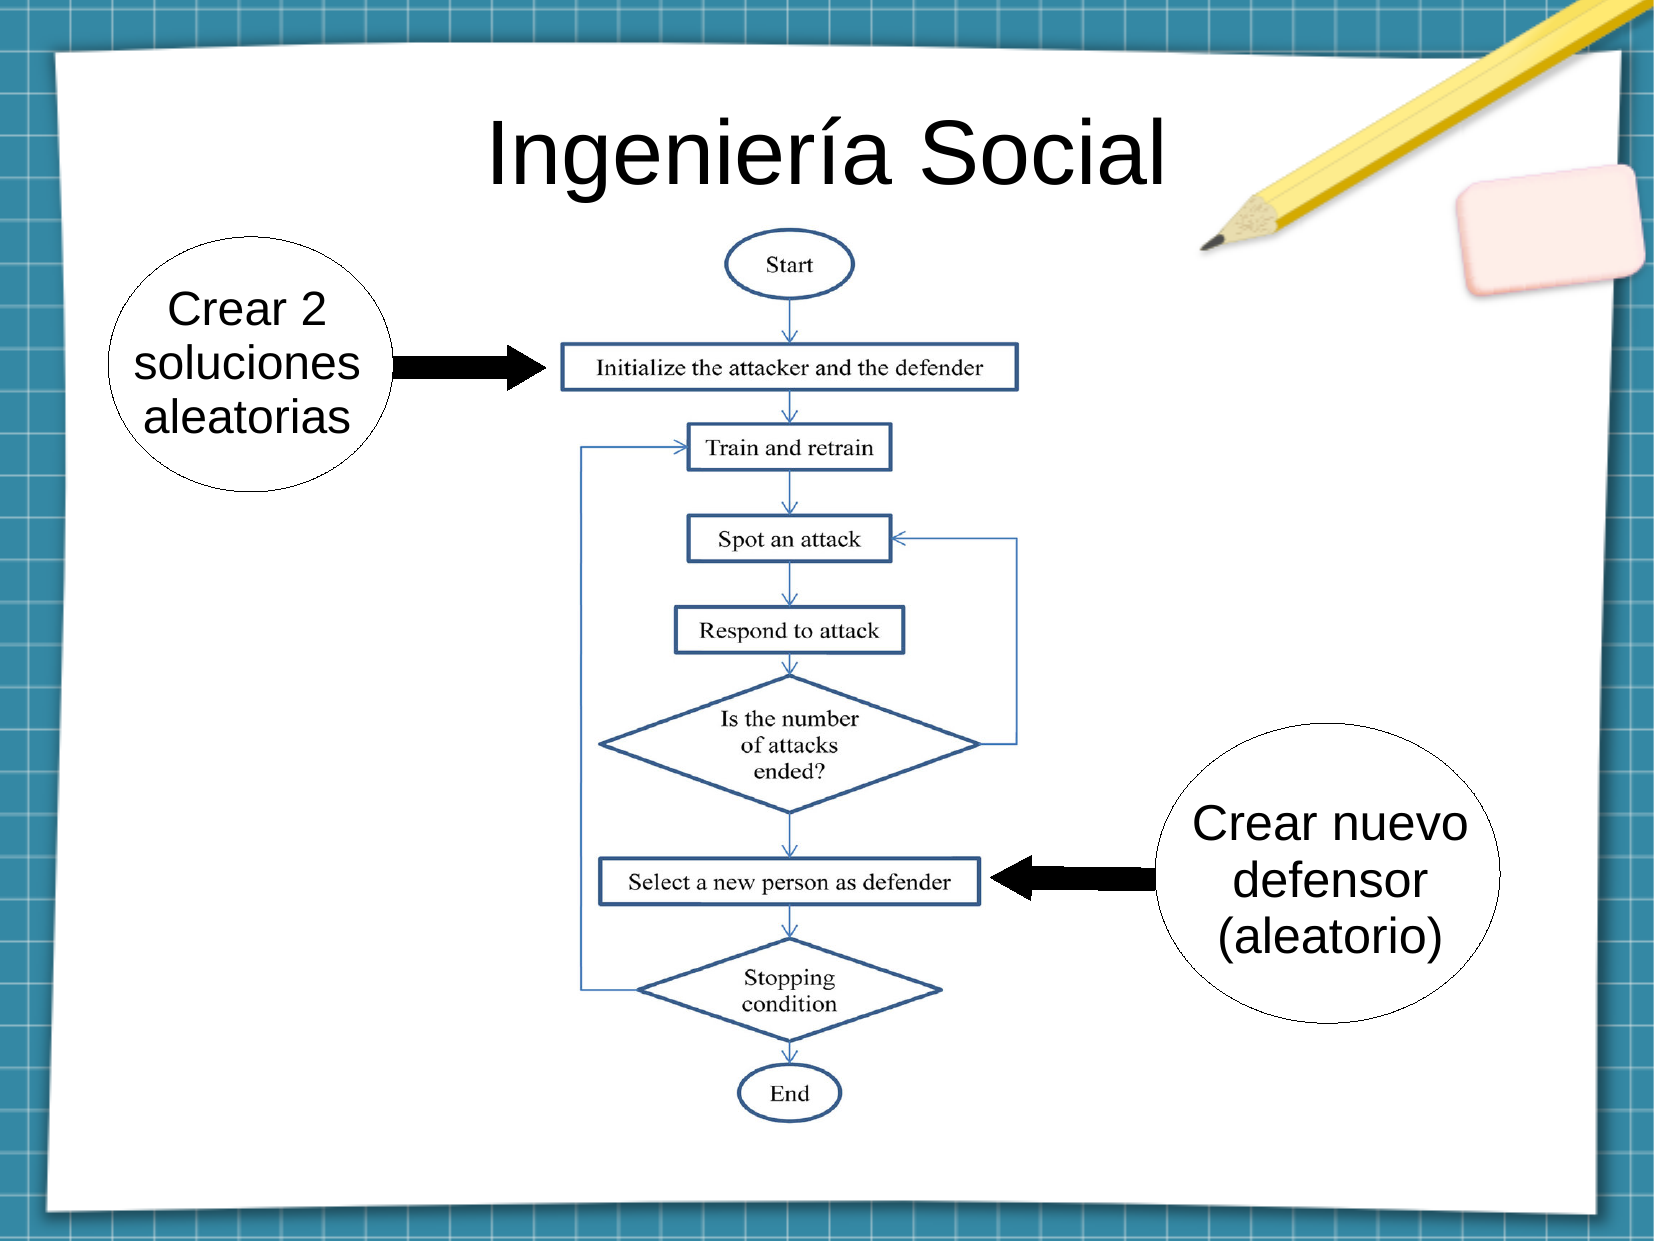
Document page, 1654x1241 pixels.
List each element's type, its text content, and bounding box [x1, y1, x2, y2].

text_box [990, 855, 1155, 901]
list Crear nuevo defensor (aleatorio) [1125, 795, 1471, 1021]
list Crear 2 soluciones aleatorias [69, 281, 363, 462]
text_box [393, 345, 546, 391]
picture [0, 0, 1654, 1241]
title Ingeniería Social [82, 49, 1571, 257]
